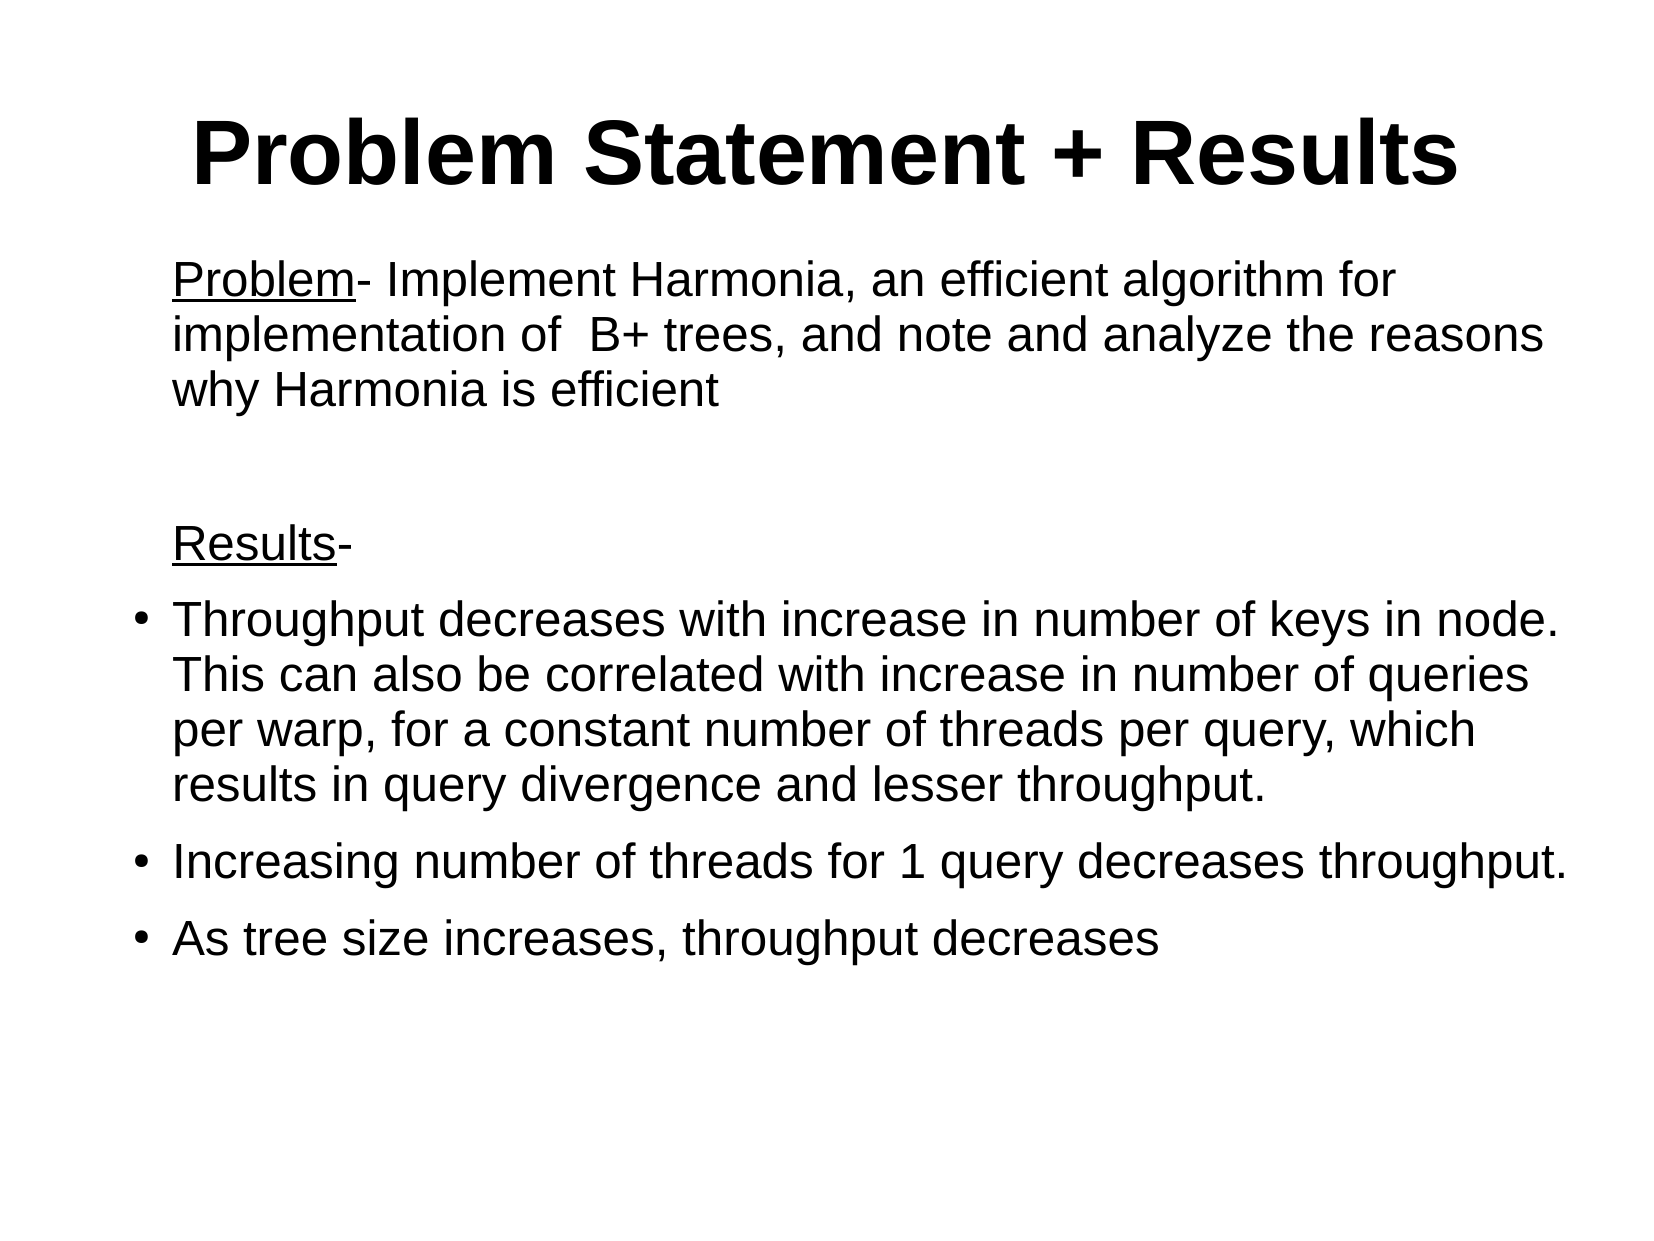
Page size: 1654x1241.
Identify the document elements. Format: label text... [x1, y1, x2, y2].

list Problem- Implement Harmonia, an efficient algorithm for implementation of B+ trees, and note and analyze the reasons why Harmonia is efficient Results- Throughput decreases with increase in number of keys in node. This can also be correlated with increase in number of queries per warp, for a constant number of threads per query, which results in query divergence and lesser throughput. Increasing number of threads for 1 query decreases throughput. As tree size increases, throughput decreases [119, 251, 1608, 971]
title Problem Statement + Results [82, 49, 1571, 257]
